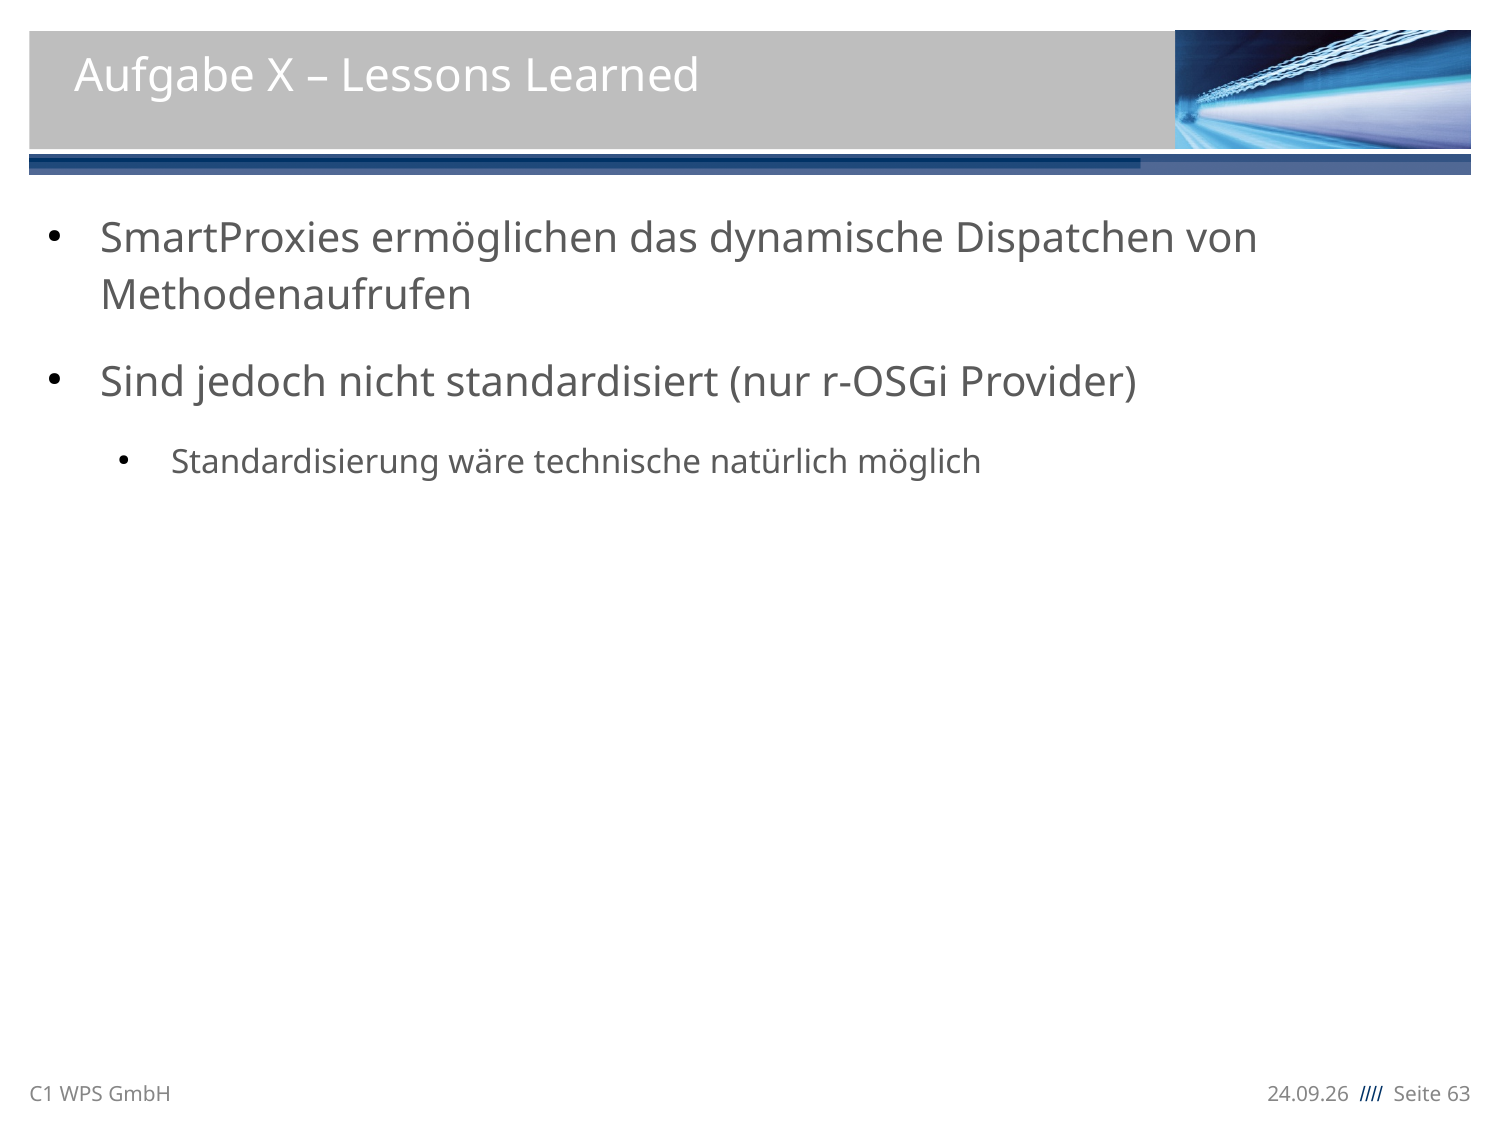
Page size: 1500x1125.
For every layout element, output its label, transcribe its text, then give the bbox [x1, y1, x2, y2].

list SmartProxies ermöglichen das dynamische Dispatchen von Methodenaufrufen Sind jedoch nicht standardisiert (nur r-OSGi Provider) Standardisierung wäre technische natürlich möglich [29, 208, 1471, 1059]
picture [1175, 30, 1471, 149]
picture [29, 154, 1471, 175]
title Aufgabe X – Lessons Learned [29, 31, 1176, 150]
